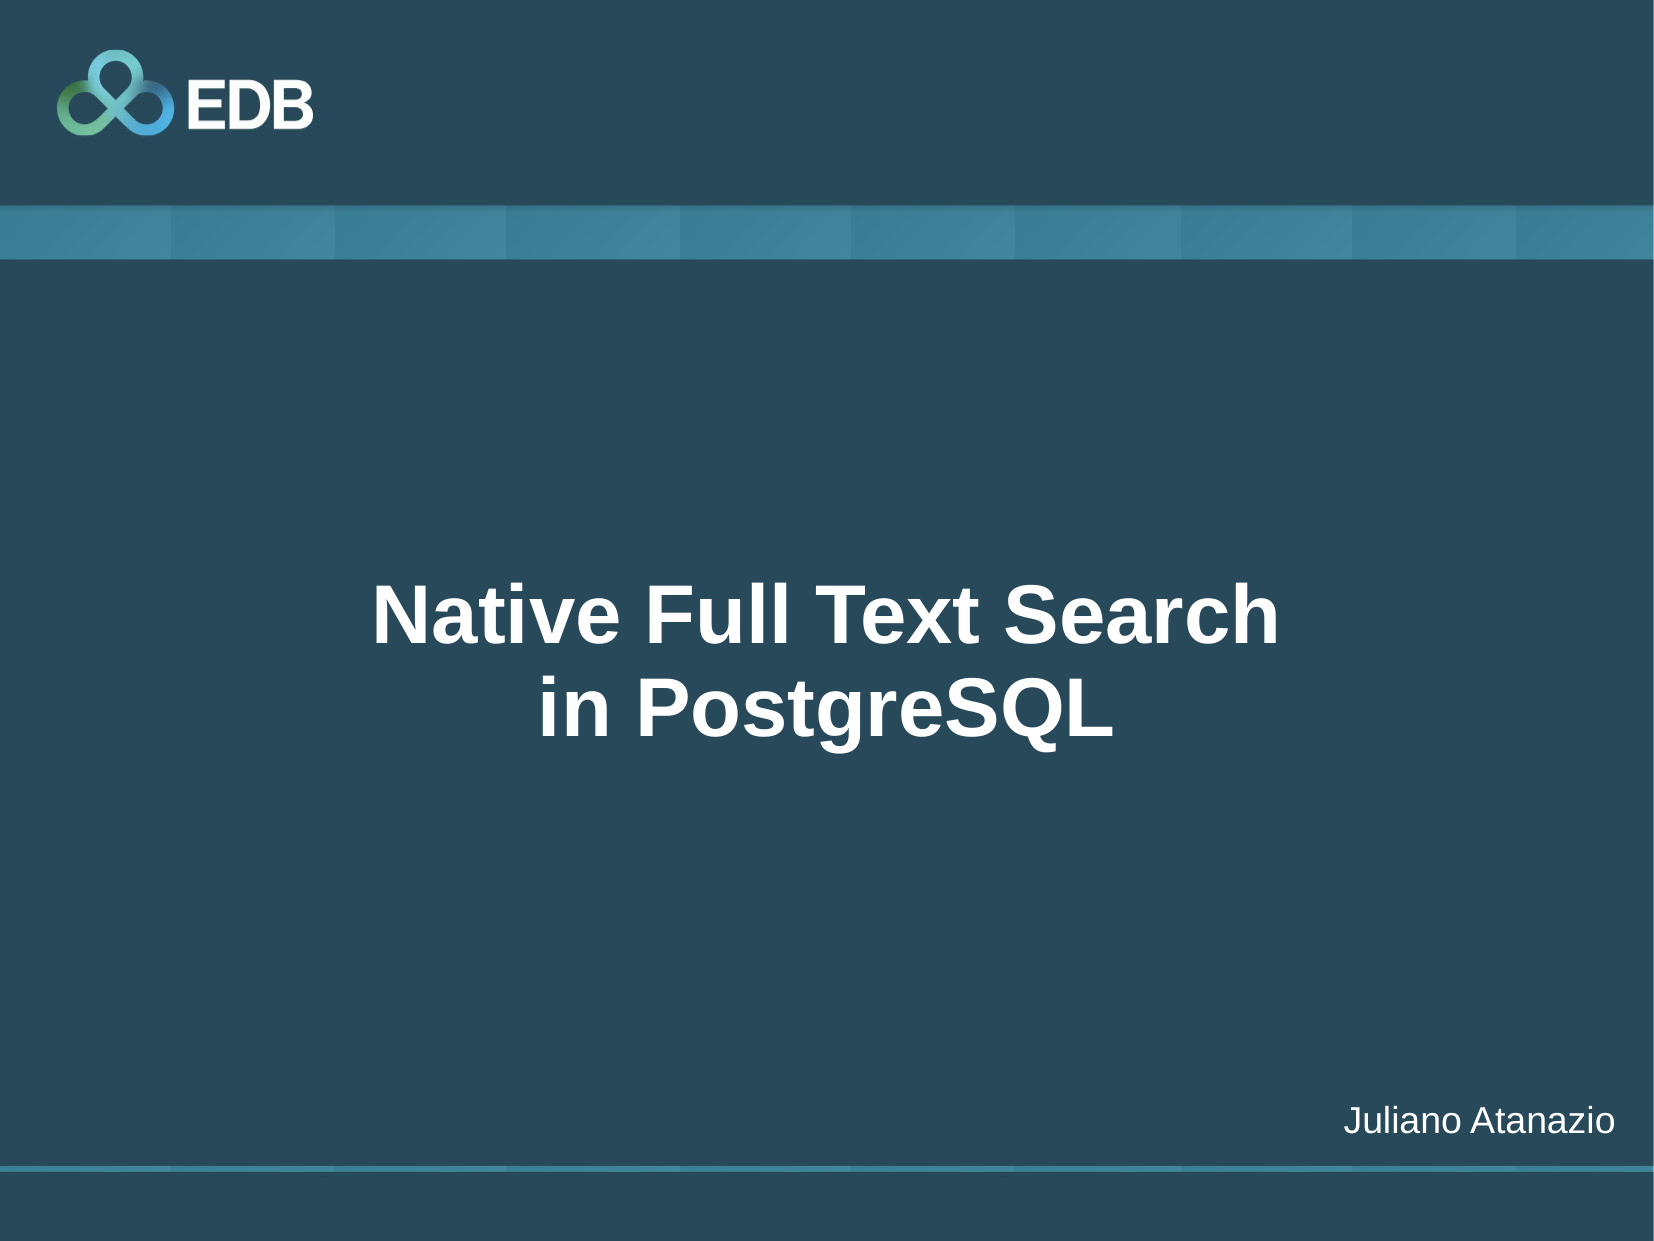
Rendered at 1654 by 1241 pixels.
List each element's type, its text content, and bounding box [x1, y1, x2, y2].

text_box Native Full Text Search in PostgreSQL [324, 561, 1329, 762]
picture [0, 0, 1654, 1241]
text_box Juliano Atanazio [1328, 1092, 1654, 1150]
